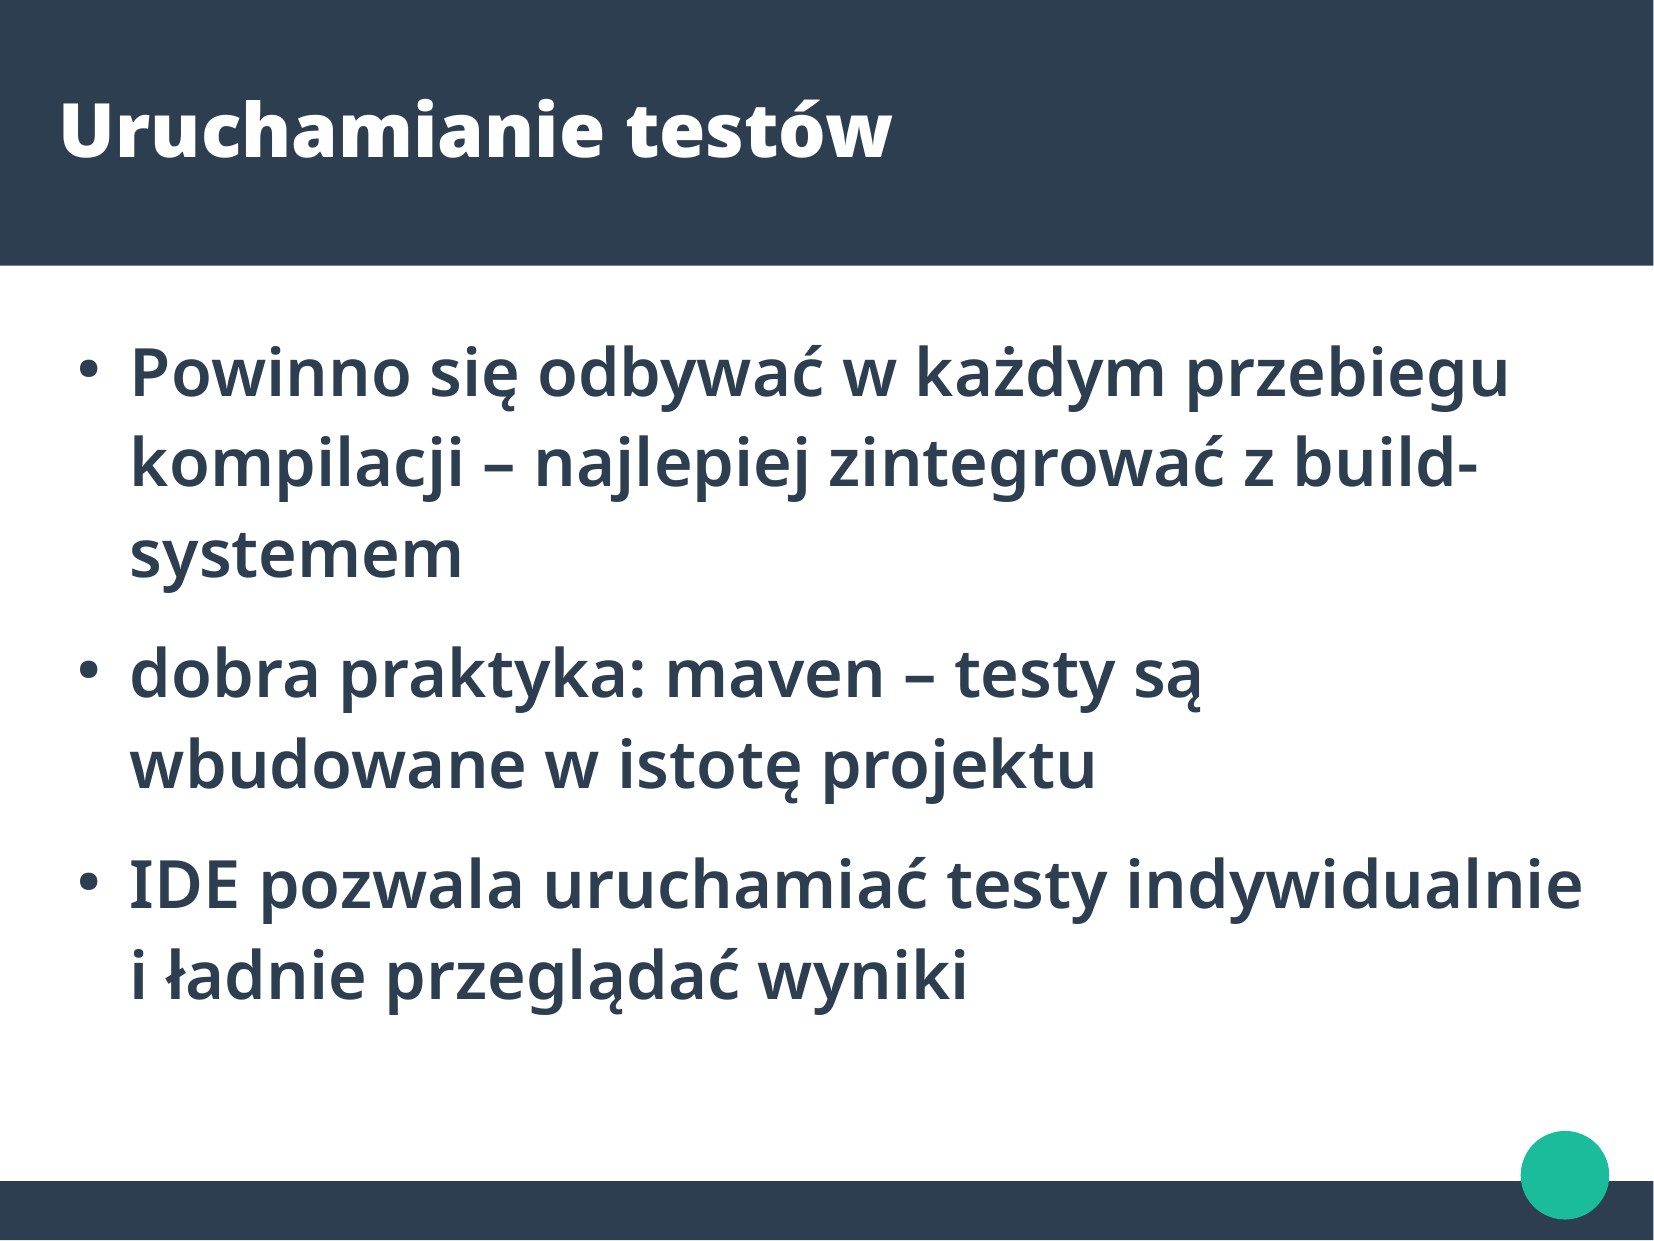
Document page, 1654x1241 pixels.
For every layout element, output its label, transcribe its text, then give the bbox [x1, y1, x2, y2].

title Uruchamianie testów [59, 49, 1595, 207]
list Powinno się odbywać w każdym przebiegu kompilacji – najlepiej zintegrować z build-systemem dobra praktyka: maven – testy są wbudowane w istotę projektu IDE pozwala uruchamiać testy indywidualnie i ładnie przeglądać wyniki [59, 324, 1595, 1152]
